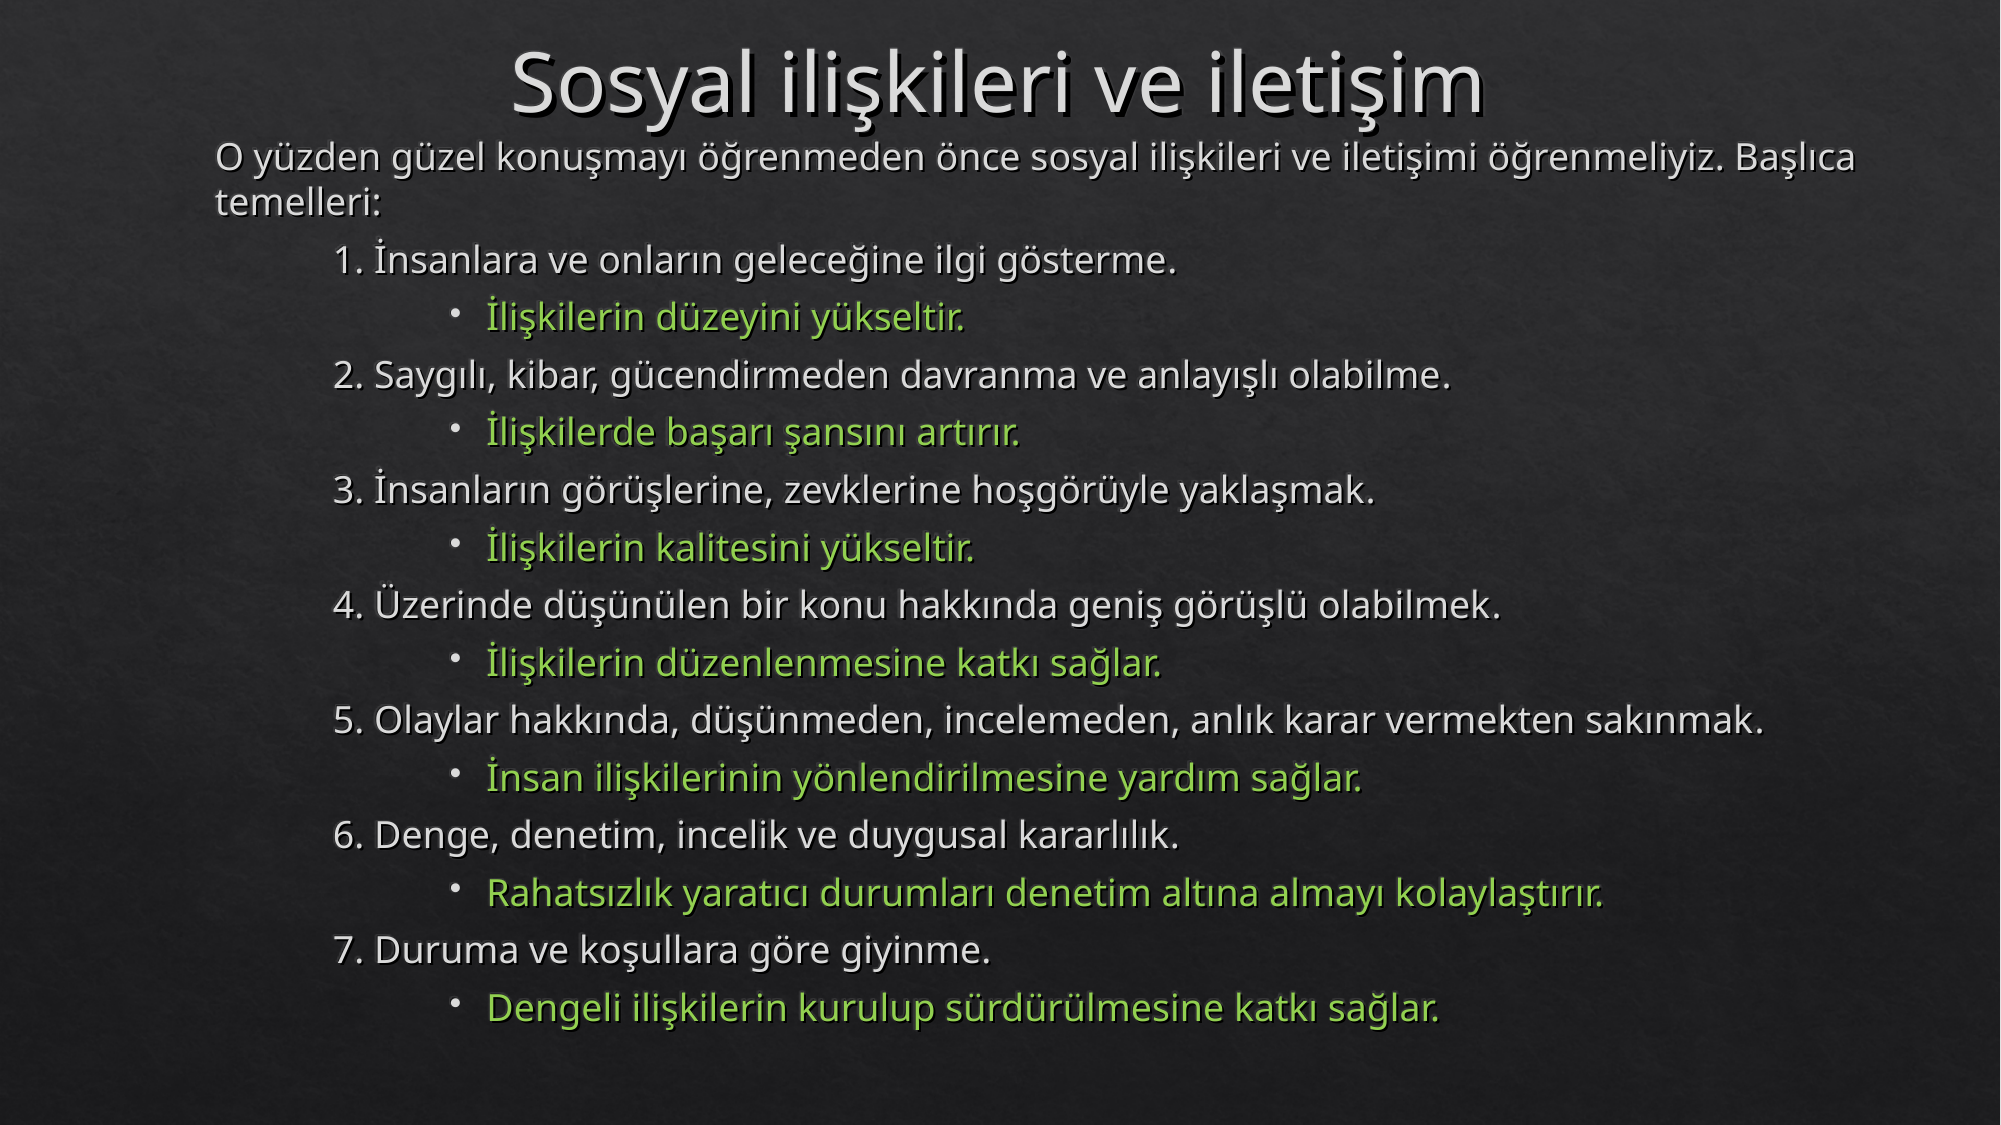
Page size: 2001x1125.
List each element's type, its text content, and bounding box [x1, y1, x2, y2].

title Sosyal ilişkileri ve iletişim [149, 0, 1849, 125]
list O yüzden güzel konuşmayı öğrenmeden önce sosyal ilişkileri ve iletişimi öğrenmeliyiz. Başlıca temelleri: 1. İnsanlara ve onların geleceğine ilgi gösterme. İlişkilerin düzeyini yükseltir. 2. Saygılı, kibar, gücendirmeden davranma ve anlayışlı olabilme. İlişkilerde başarı şansını artırır. 3. İnsanların görüşlerine, zevklerine hoşgörüyle yaklaşmak. İlişkilerin kalitesini yükseltir. 4. Üzerinde düşünülen bir konu hakkında geniş görüşlü olabilmek. İlişkilerin düzenlenmesine katkı sağlar. 5. Olaylar hakkında, düşünmeden, incelemeden, anlık karar vermekten sakınmak. İnsan ilişkilerinin yönlendirilmesine yardım sağlar. 6. Denge, denetim, incelik ve duygusal kararlılık. Rahatsızlık yaratıcı durumları denetim altına almayı kolaylaştırır. 7. Duruma ve koşullara göre giyinme. Dengeli ilişkilerin kurulup sürdürülmesine katkı sağlar. [52, 125, 1984, 1092]
